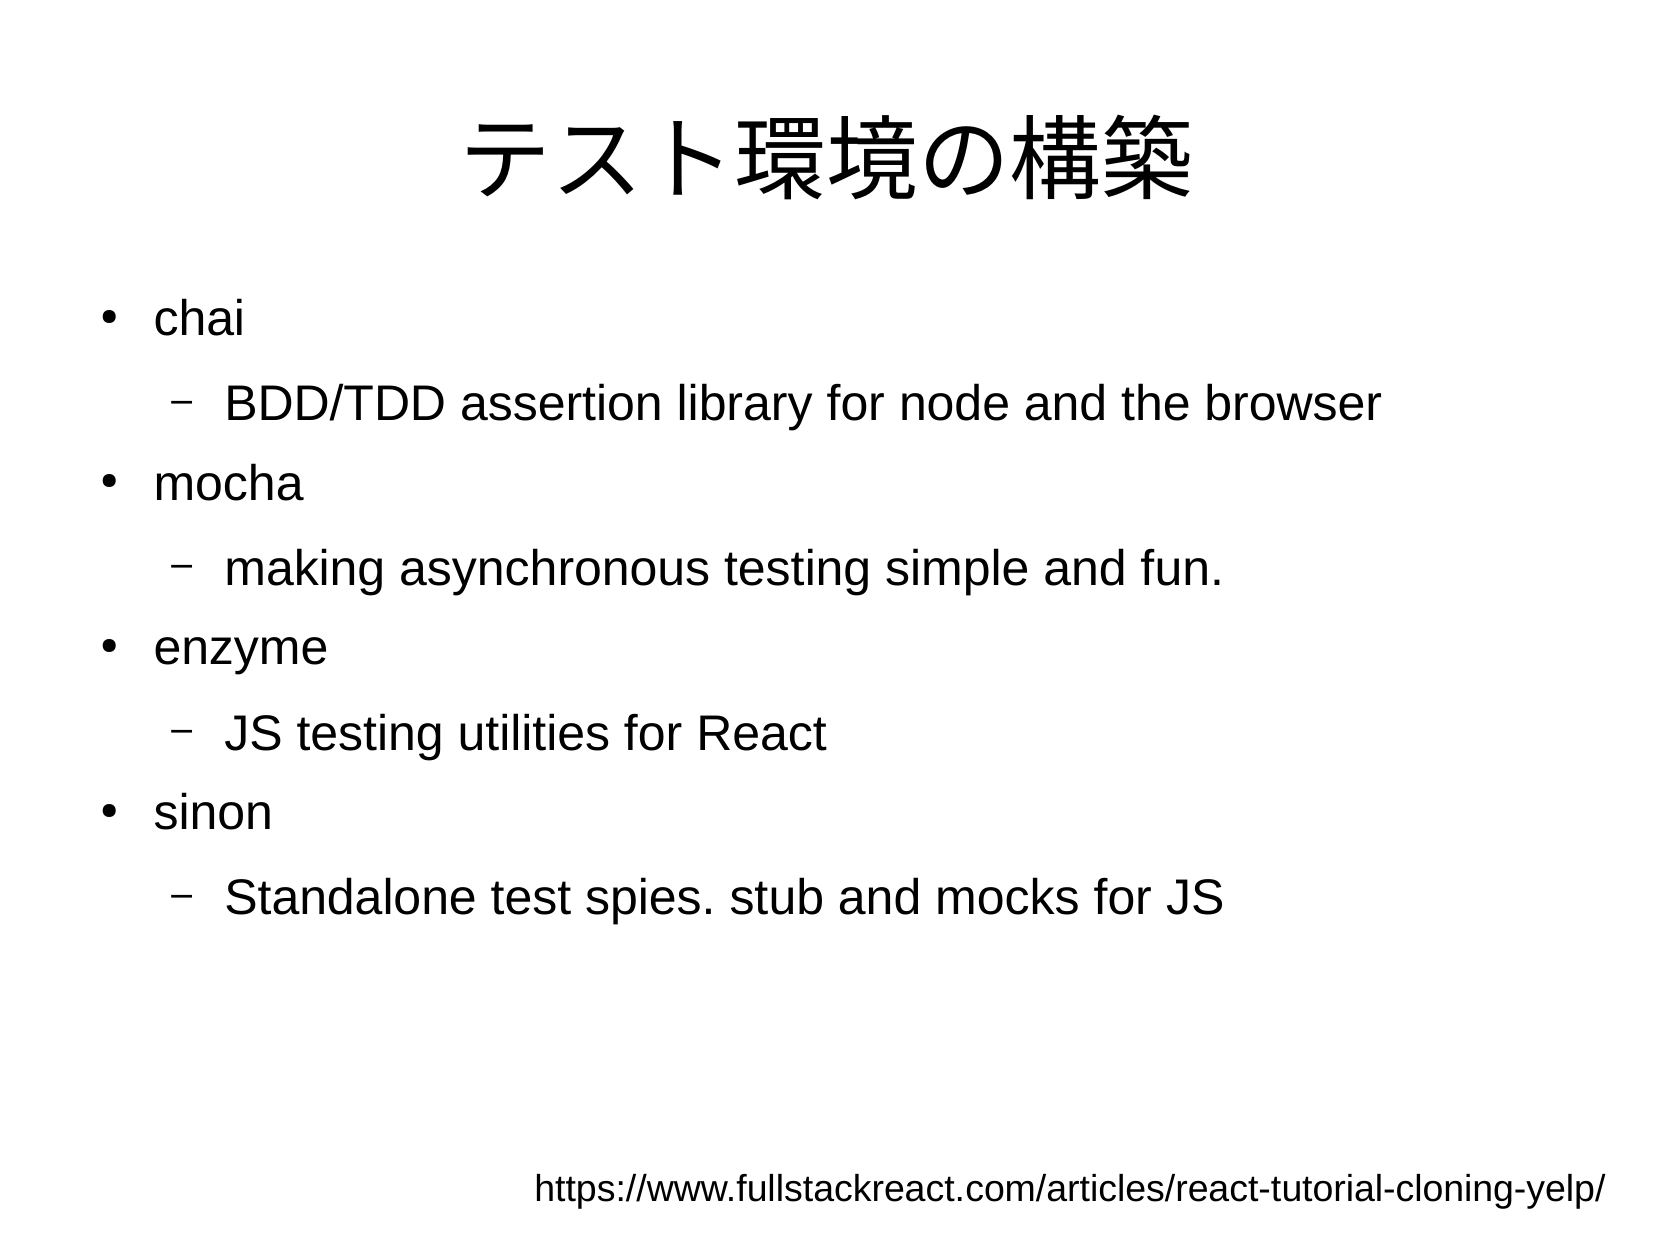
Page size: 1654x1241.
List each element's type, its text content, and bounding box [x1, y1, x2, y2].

title テスト環境の構築 [82, 49, 1571, 257]
text_box https://www.fullstackreact.com/articles/react-tutorial-cloning-yelp/ [519, 1159, 1621, 1217]
list chai BDD/TDD assertion library for node and the browser mocha making asynchronous testing simple and fun. enzyme JS testing utilities for React sinon Standalone test spies. stub and mocks for JS [82, 290, 1571, 1010]
